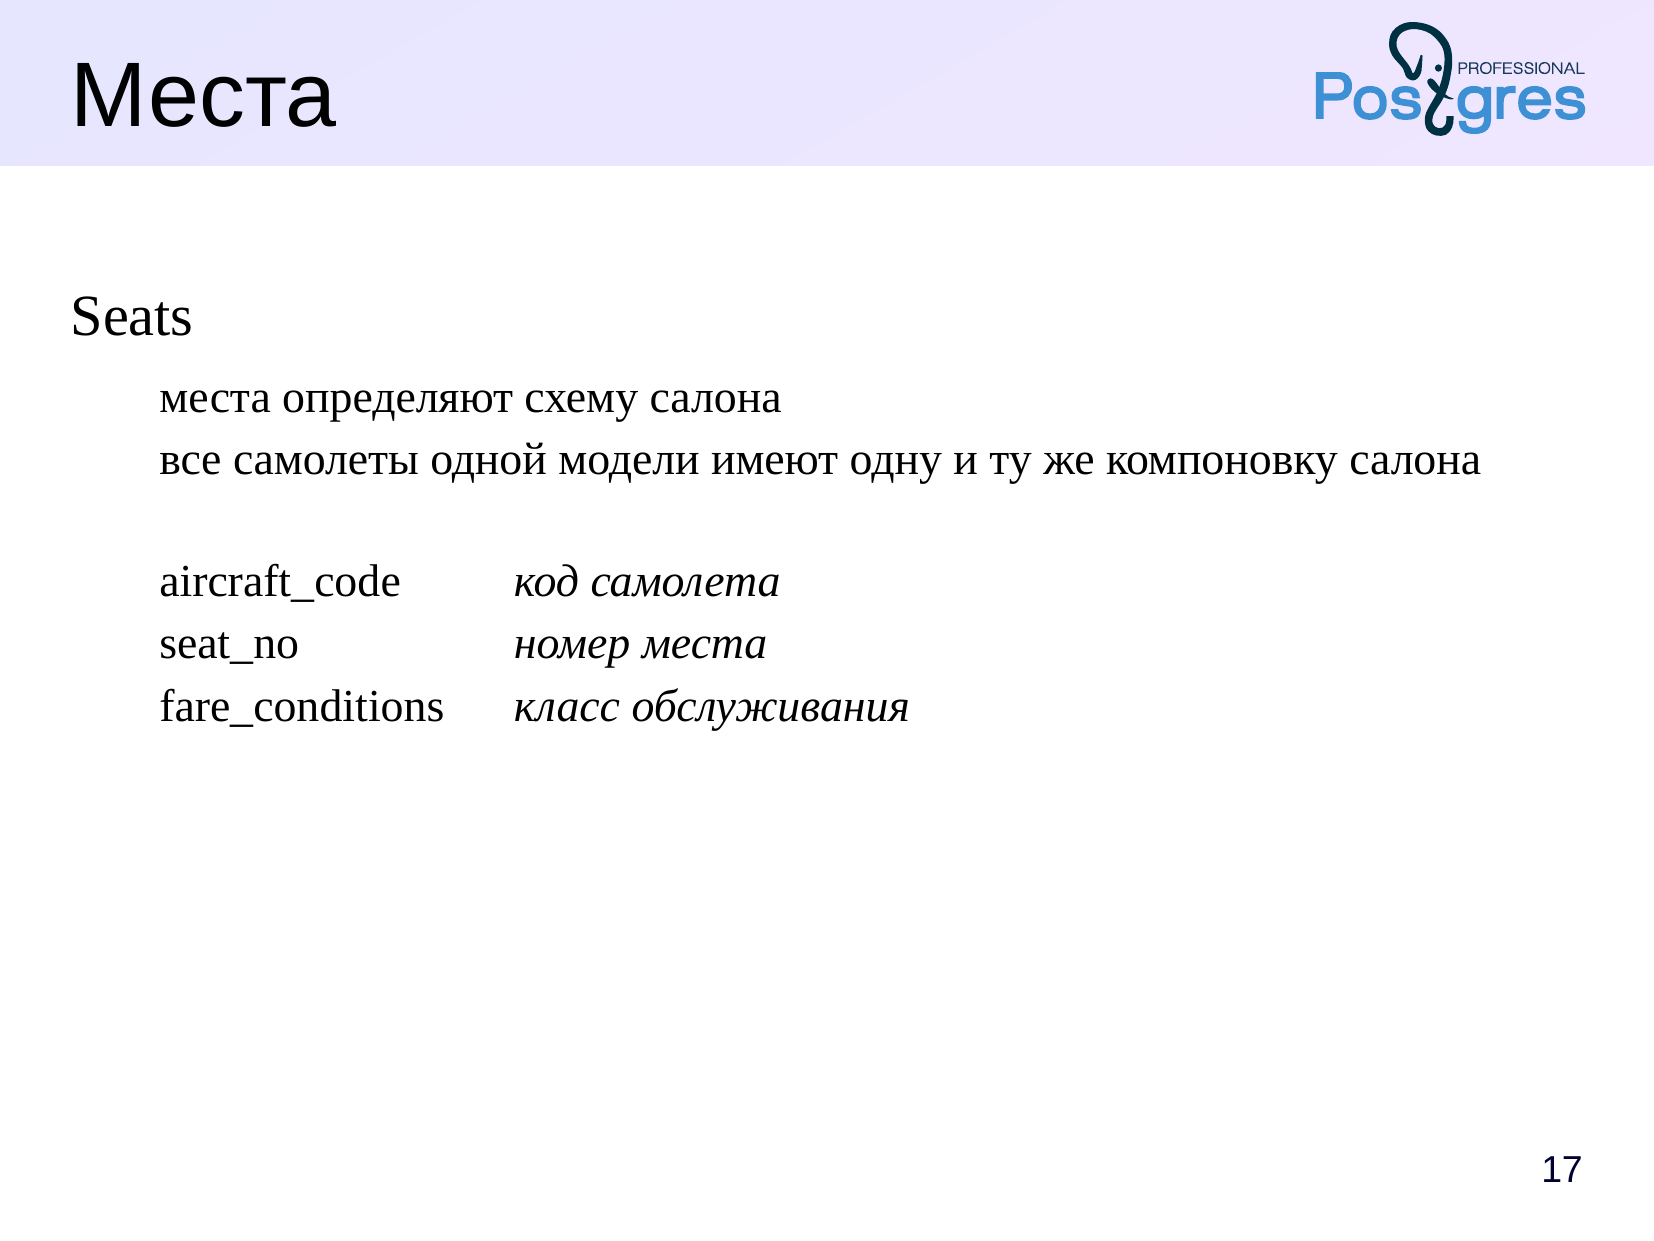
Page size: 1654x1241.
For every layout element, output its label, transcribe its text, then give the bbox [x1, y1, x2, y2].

title Места [70, 43, 1241, 147]
list Seats места определяют схему салона все самолеты одной модели имеют одну и ту же компоновку салона aircraft_code код самолета seat_no номер места fare_conditions класс обслуживания [70, 283, 1583, 1141]
